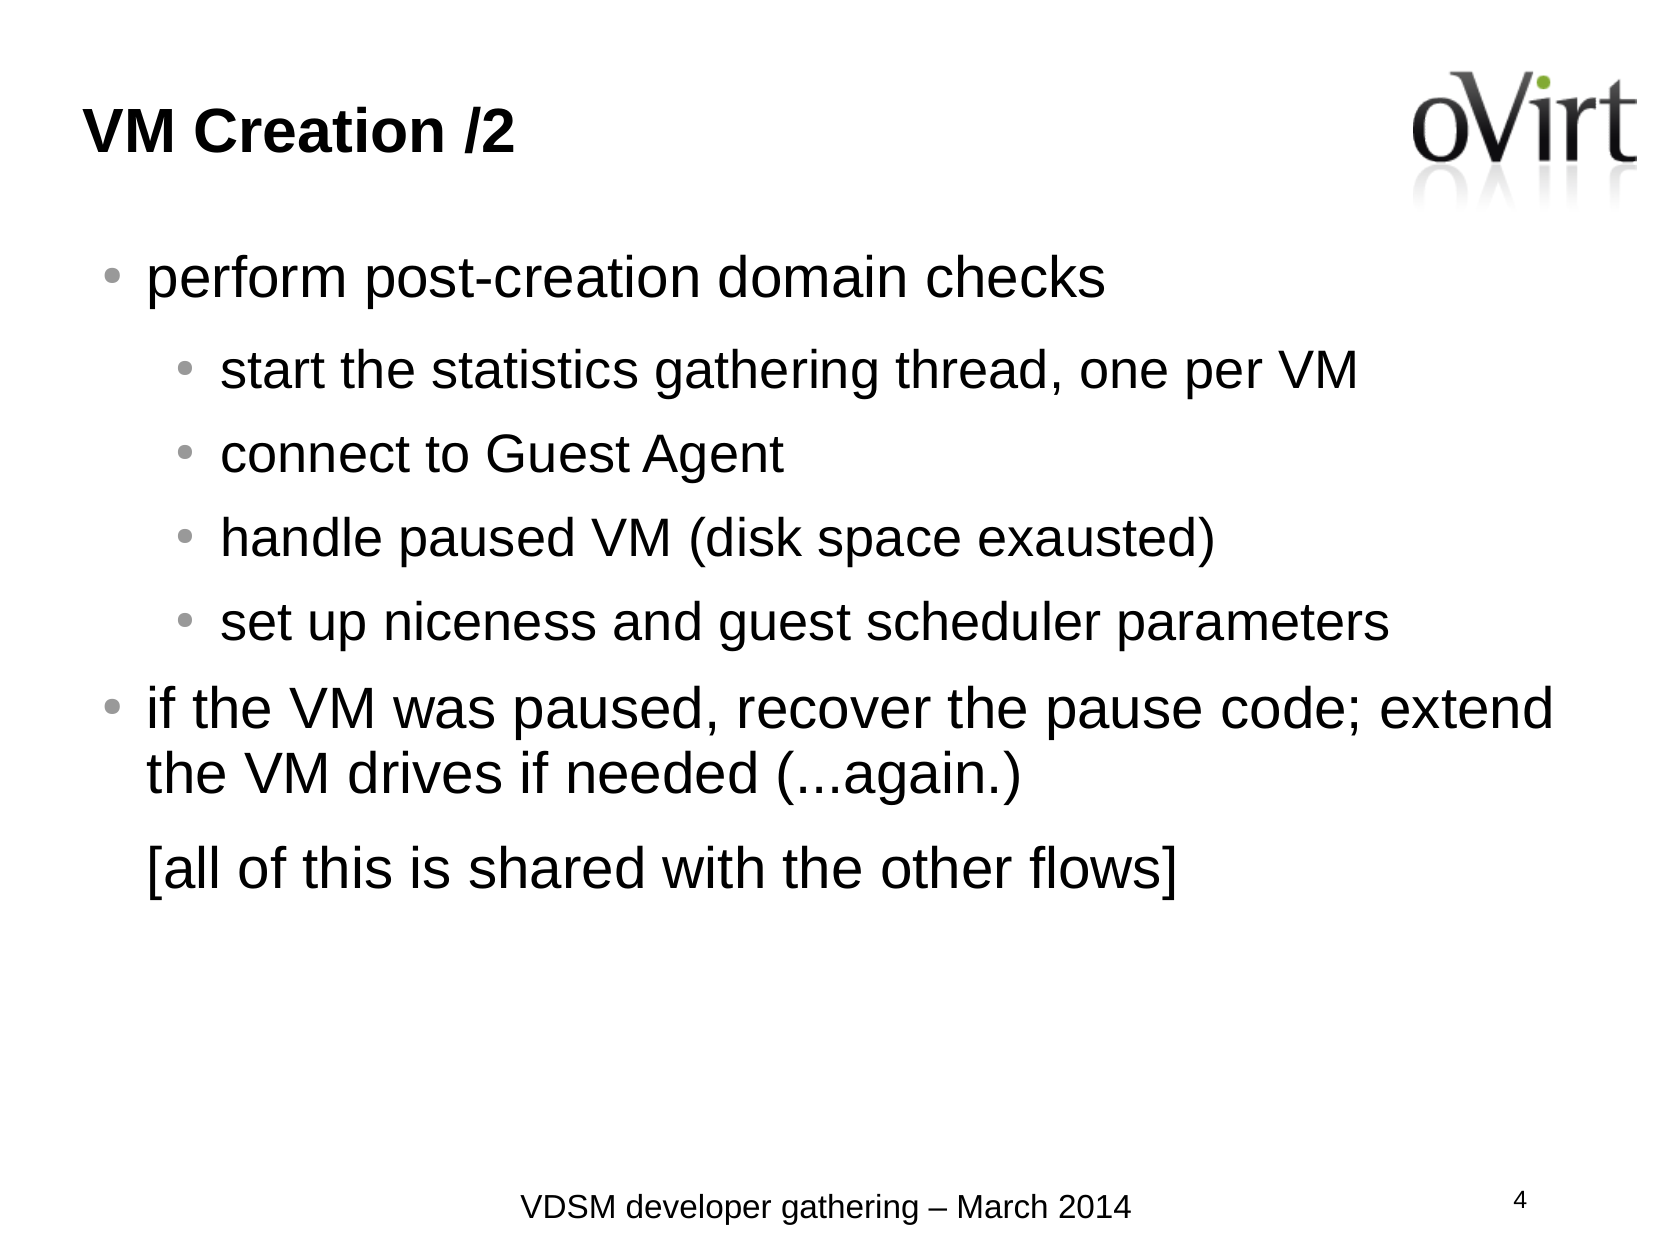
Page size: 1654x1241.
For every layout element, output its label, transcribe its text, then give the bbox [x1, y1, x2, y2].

title VM Creation /2 [82, 37, 1303, 226]
picture [1413, 63, 1637, 212]
list perform post-creation domain checks start the statistics gathering thread, one per VM connect to Guest Agent handle paused VM (disk space exausted) set up niceness and guest scheduler parameters if the VM was paused, recover the pause code; extend the VM drives if needed (...again.) [all of this is shared with the other flows] [86, 244, 1576, 1039]
